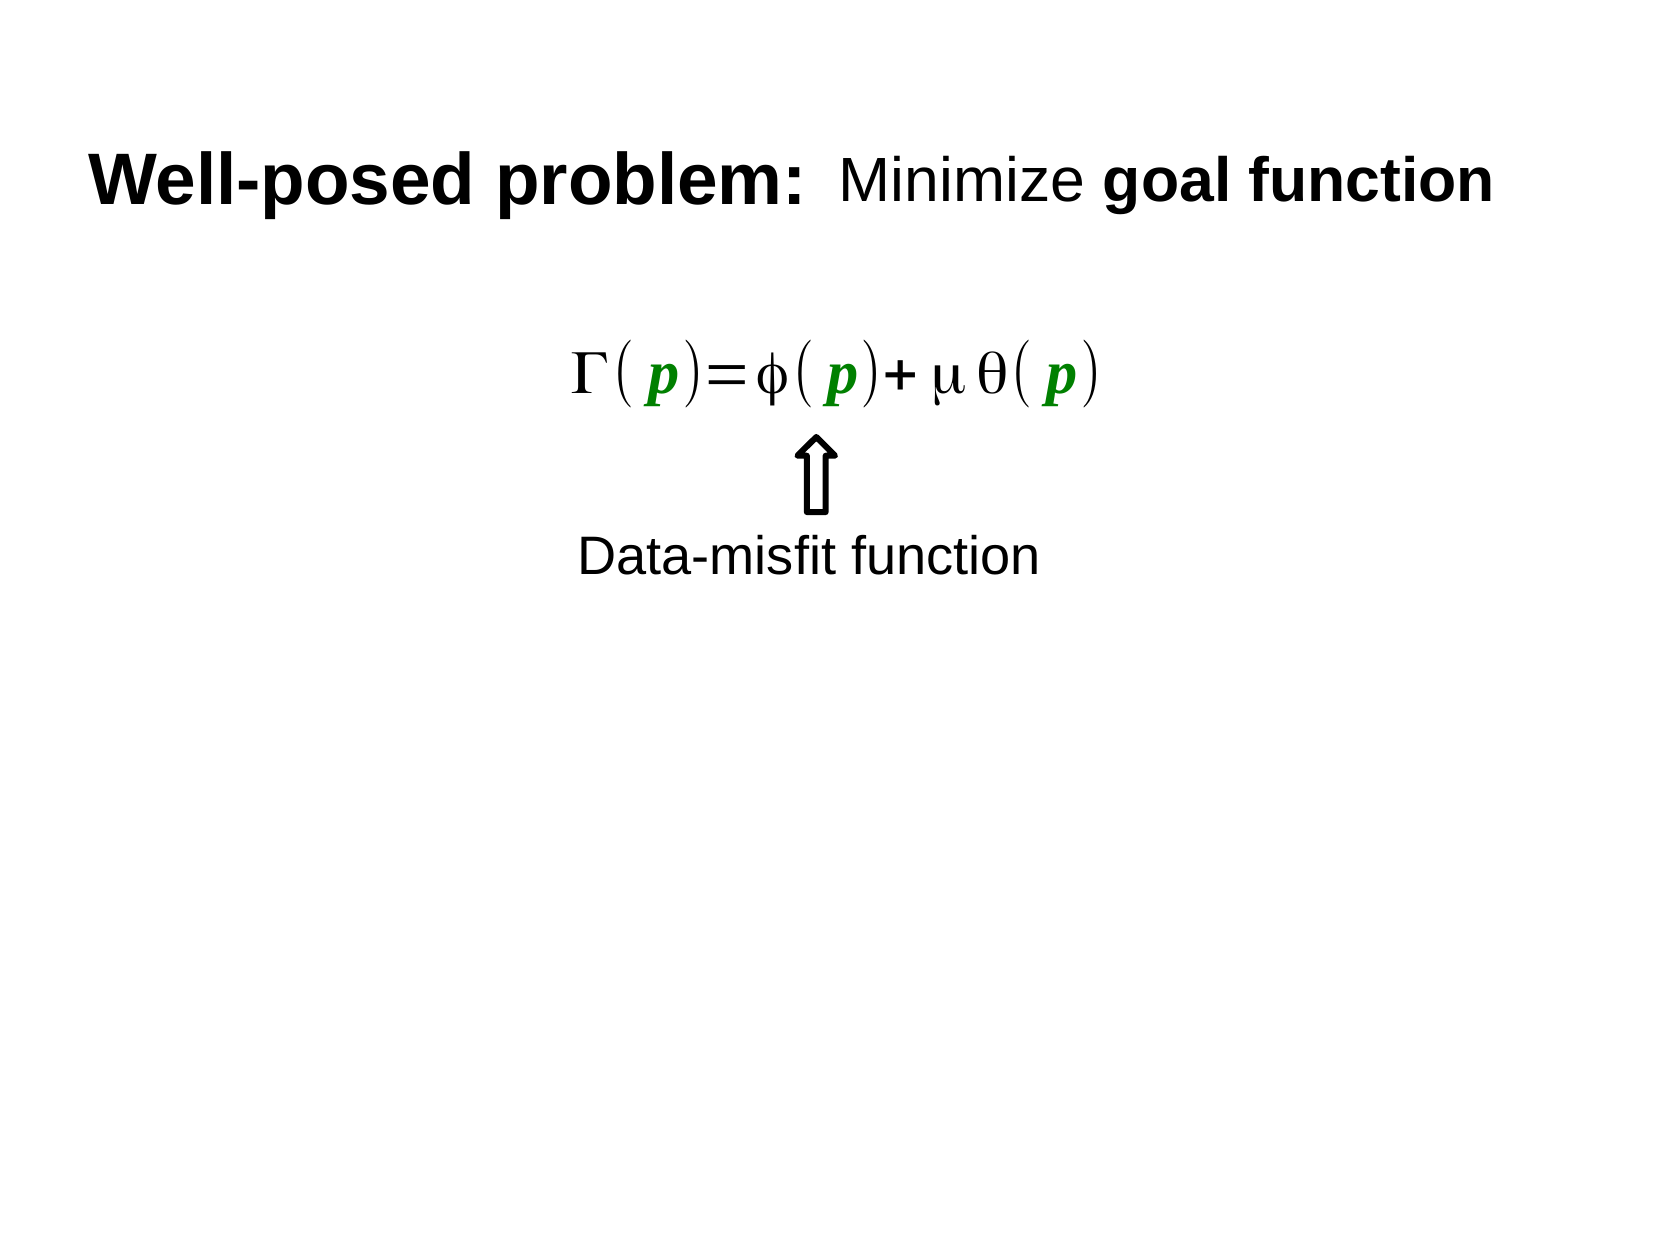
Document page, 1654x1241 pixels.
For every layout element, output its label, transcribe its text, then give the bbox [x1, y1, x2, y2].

text_box Well-posed problem: [73, 131, 823, 241]
text_box Minimize goal function [824, 137, 1512, 233]
text_box Data-misfit function [562, 517, 1057, 601]
chart [562, 332, 1108, 413]
